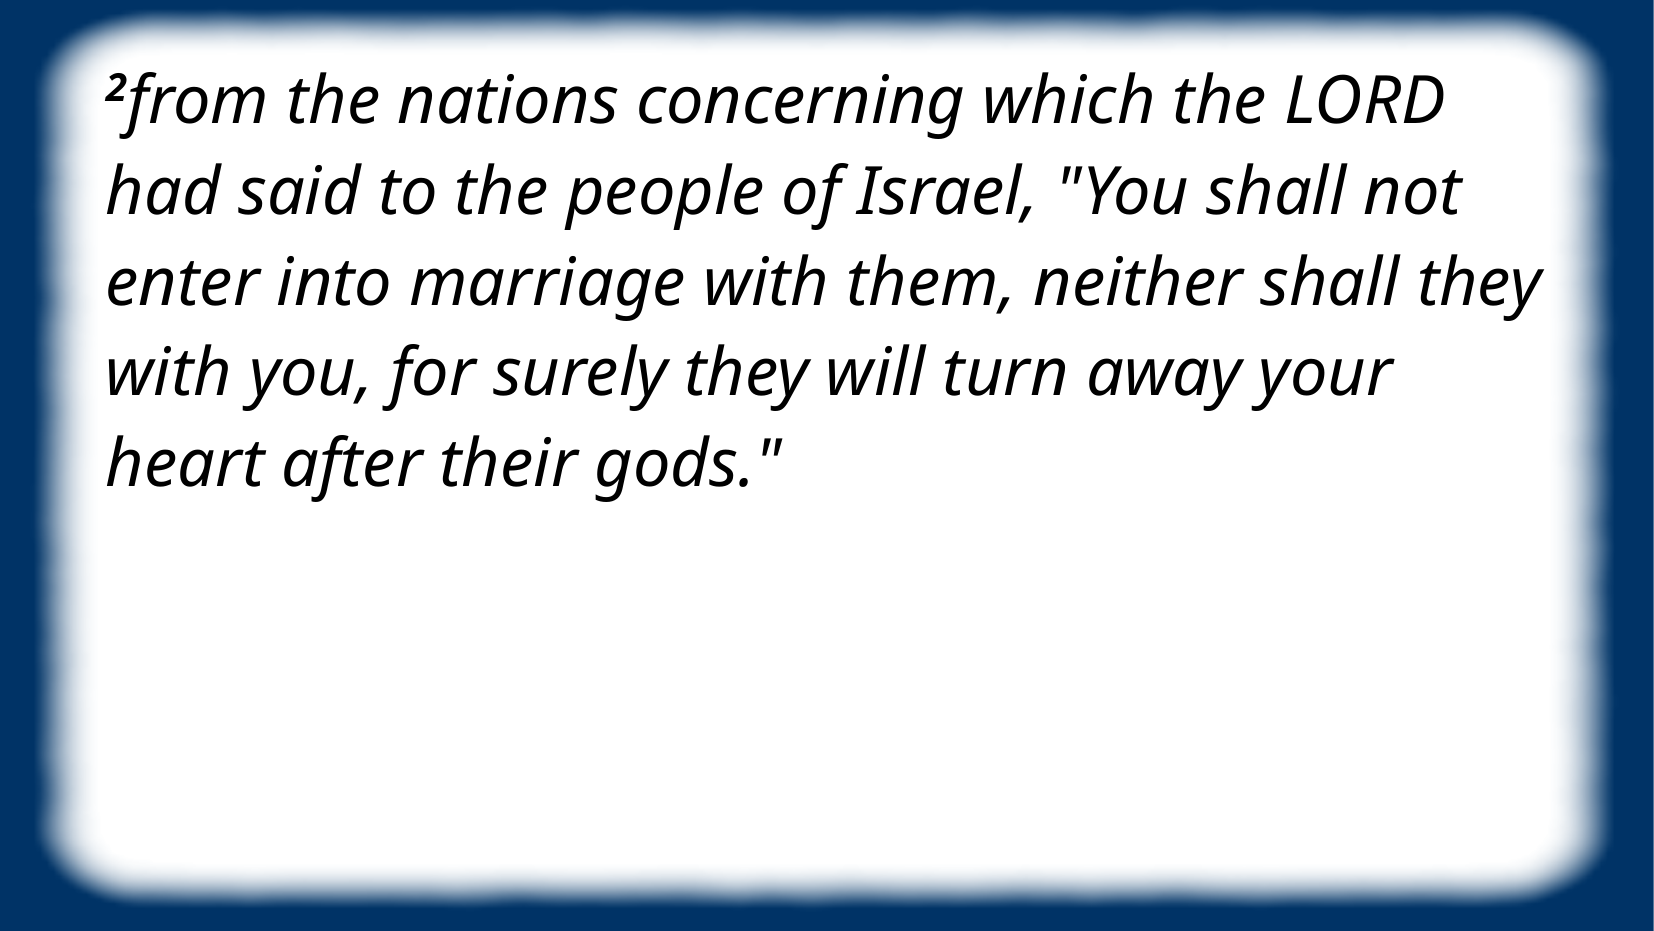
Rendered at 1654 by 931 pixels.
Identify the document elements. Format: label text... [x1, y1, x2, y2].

picture [0, 0, 1654, 931]
text_box 2from the nations concerning which the LORD had said to the people of Israel, "You shall not enter into marriage with them, neither shall they with you, for surely they will turn away your heart after their gods." [91, 44, 1562, 526]
